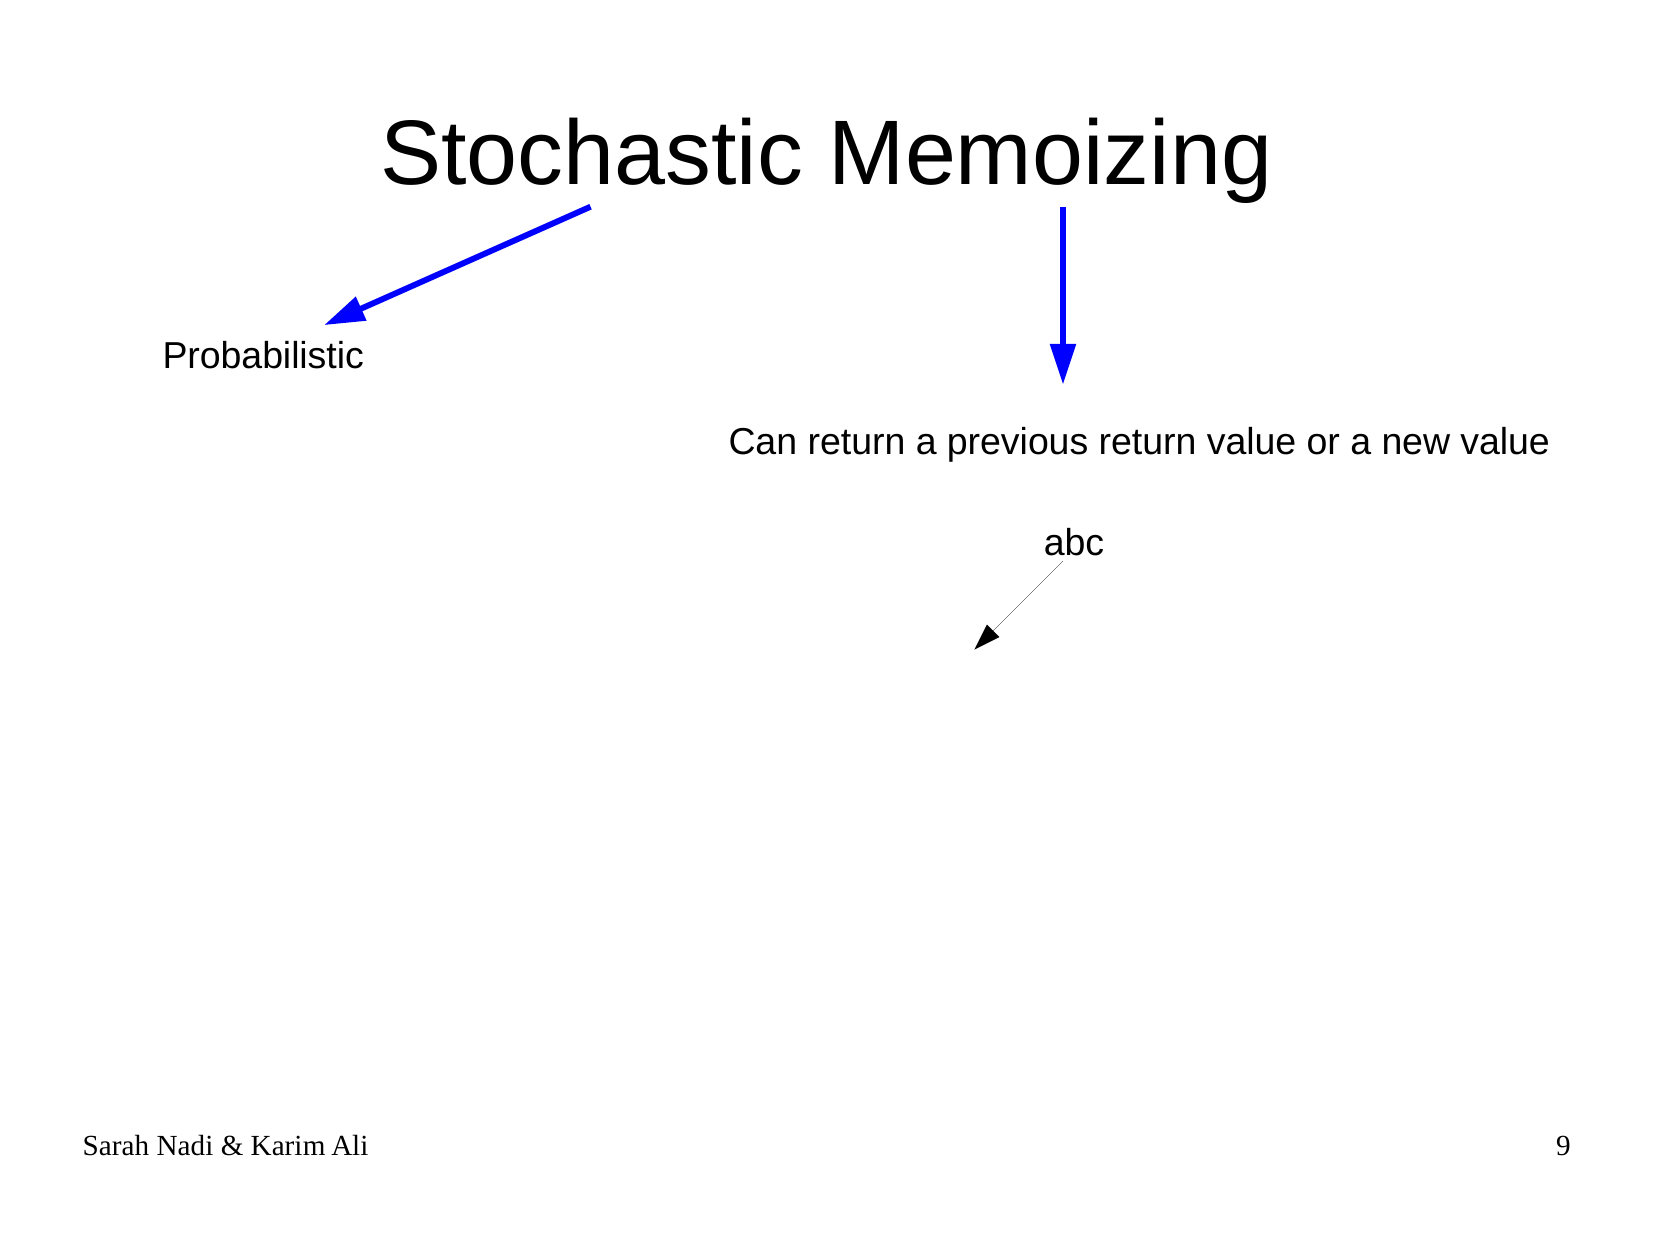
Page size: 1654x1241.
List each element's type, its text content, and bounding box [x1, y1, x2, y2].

text_box Can return a previous return value or a new value [713, 413, 1565, 471]
title Stochastic Memoizing [82, 49, 1571, 257]
text_box Probabilistic [147, 327, 379, 384]
text_box abc [1029, 513, 1120, 571]
